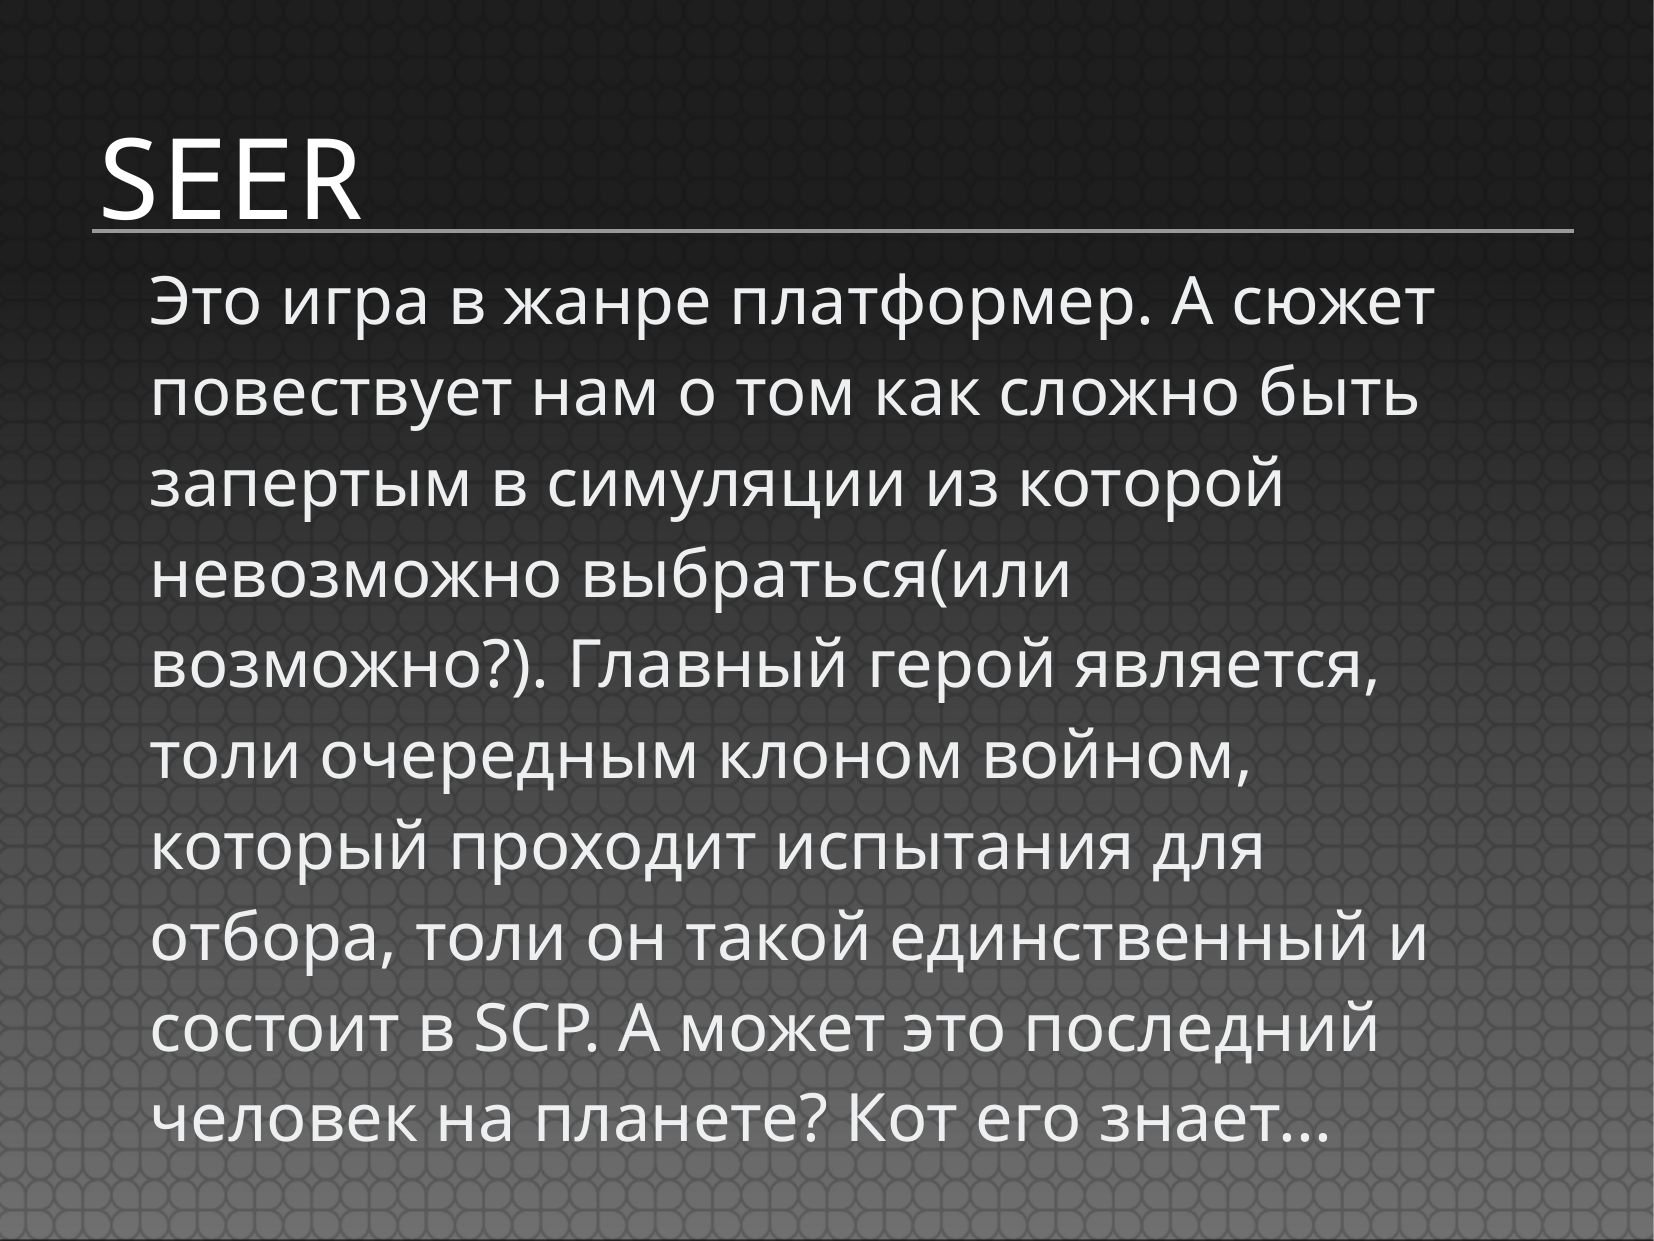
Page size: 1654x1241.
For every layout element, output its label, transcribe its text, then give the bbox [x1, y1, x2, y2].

title SEER [94, 100, 1426, 251]
picture [0, 0, 1654, 1241]
list Это игра в жанре платформер. А сюжет повествует нам о том как сложно быть запертым в симуляции из которой невозможно выбраться(или возможно?). Главный герой является, толи очередным клоном войном, который проходит испытания для отбора, толи он такой единственный и состоит в SCP. А может это последний человек на планете? Кот его знает... [79, 253, 1467, 1189]
